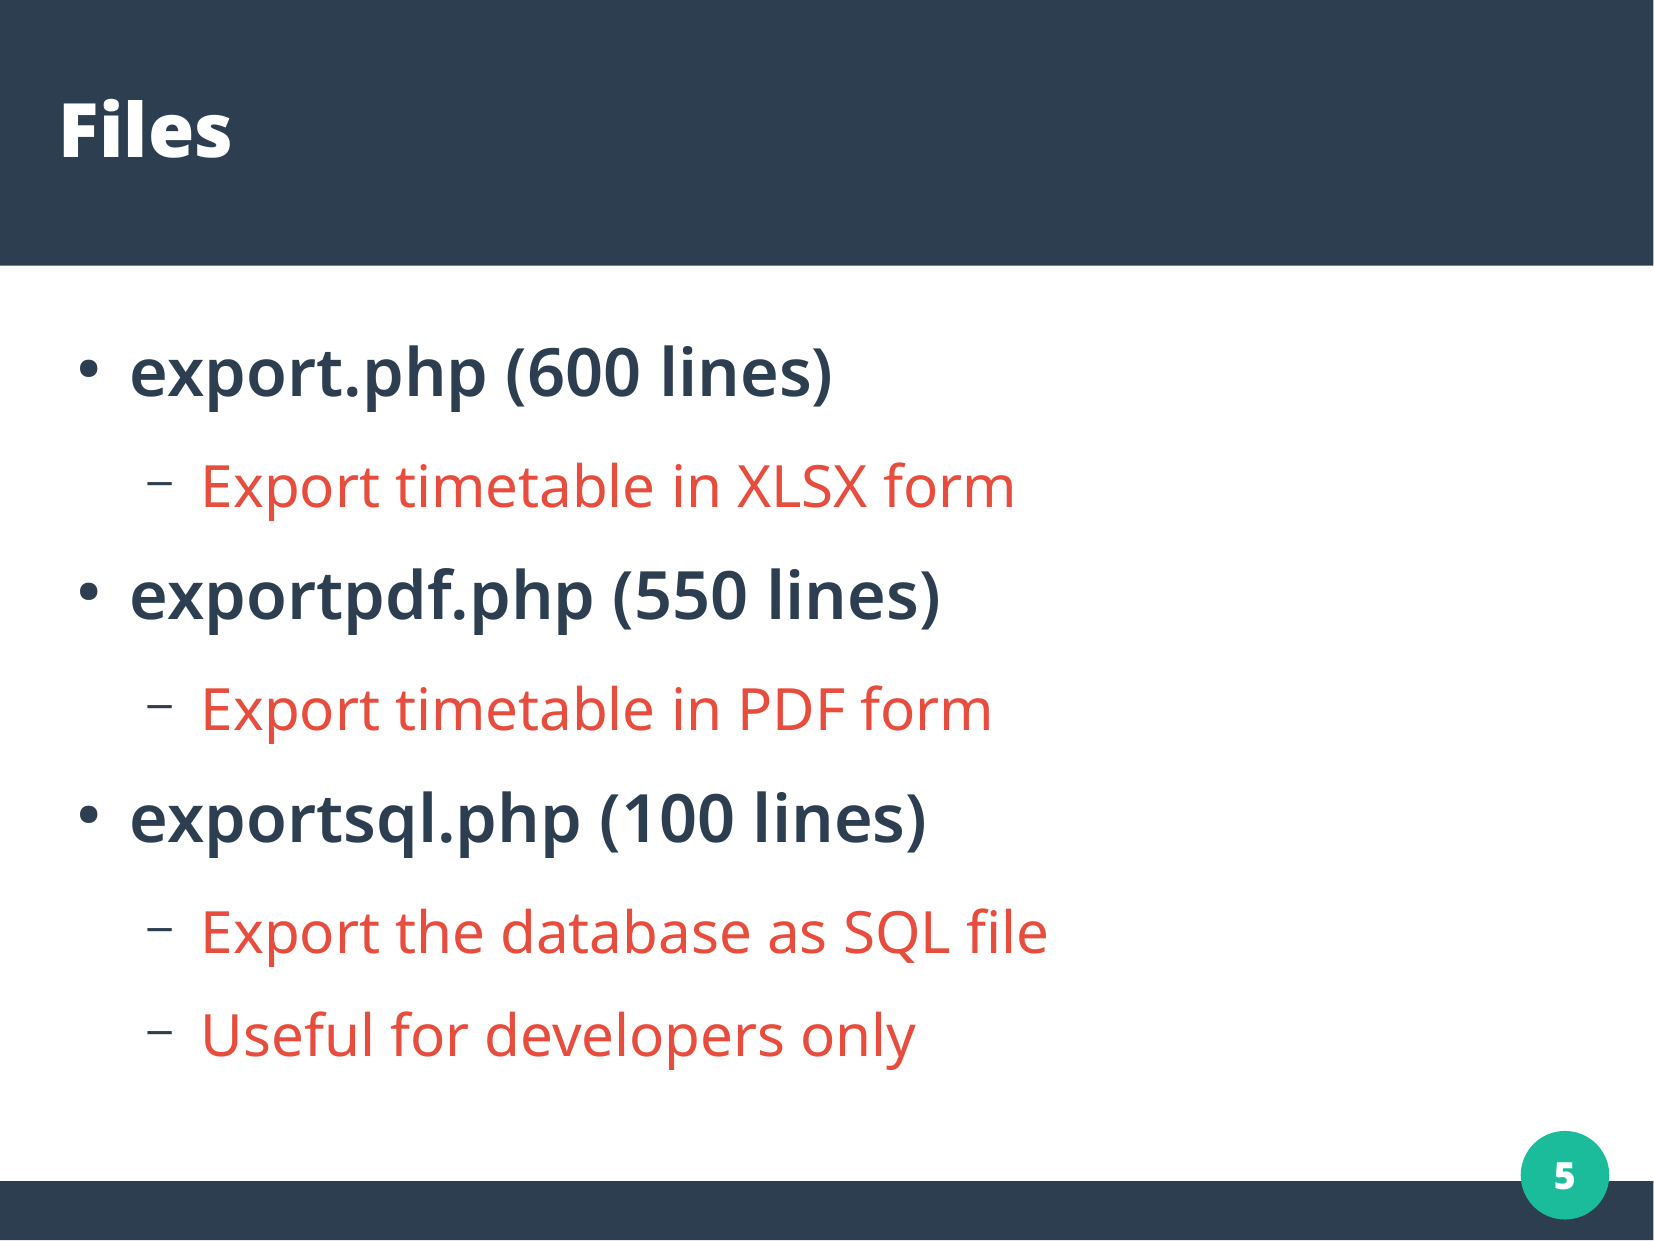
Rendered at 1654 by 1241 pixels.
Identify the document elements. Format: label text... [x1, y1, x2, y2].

list export.php (600 lines) Export timetable in XLSX form exportpdf.php (550 lines) Export timetable in PDF form exportsql.php (100 lines) Export the database as SQL file Useful for developers only [59, 324, 1595, 1152]
title Files [59, 49, 1595, 207]
